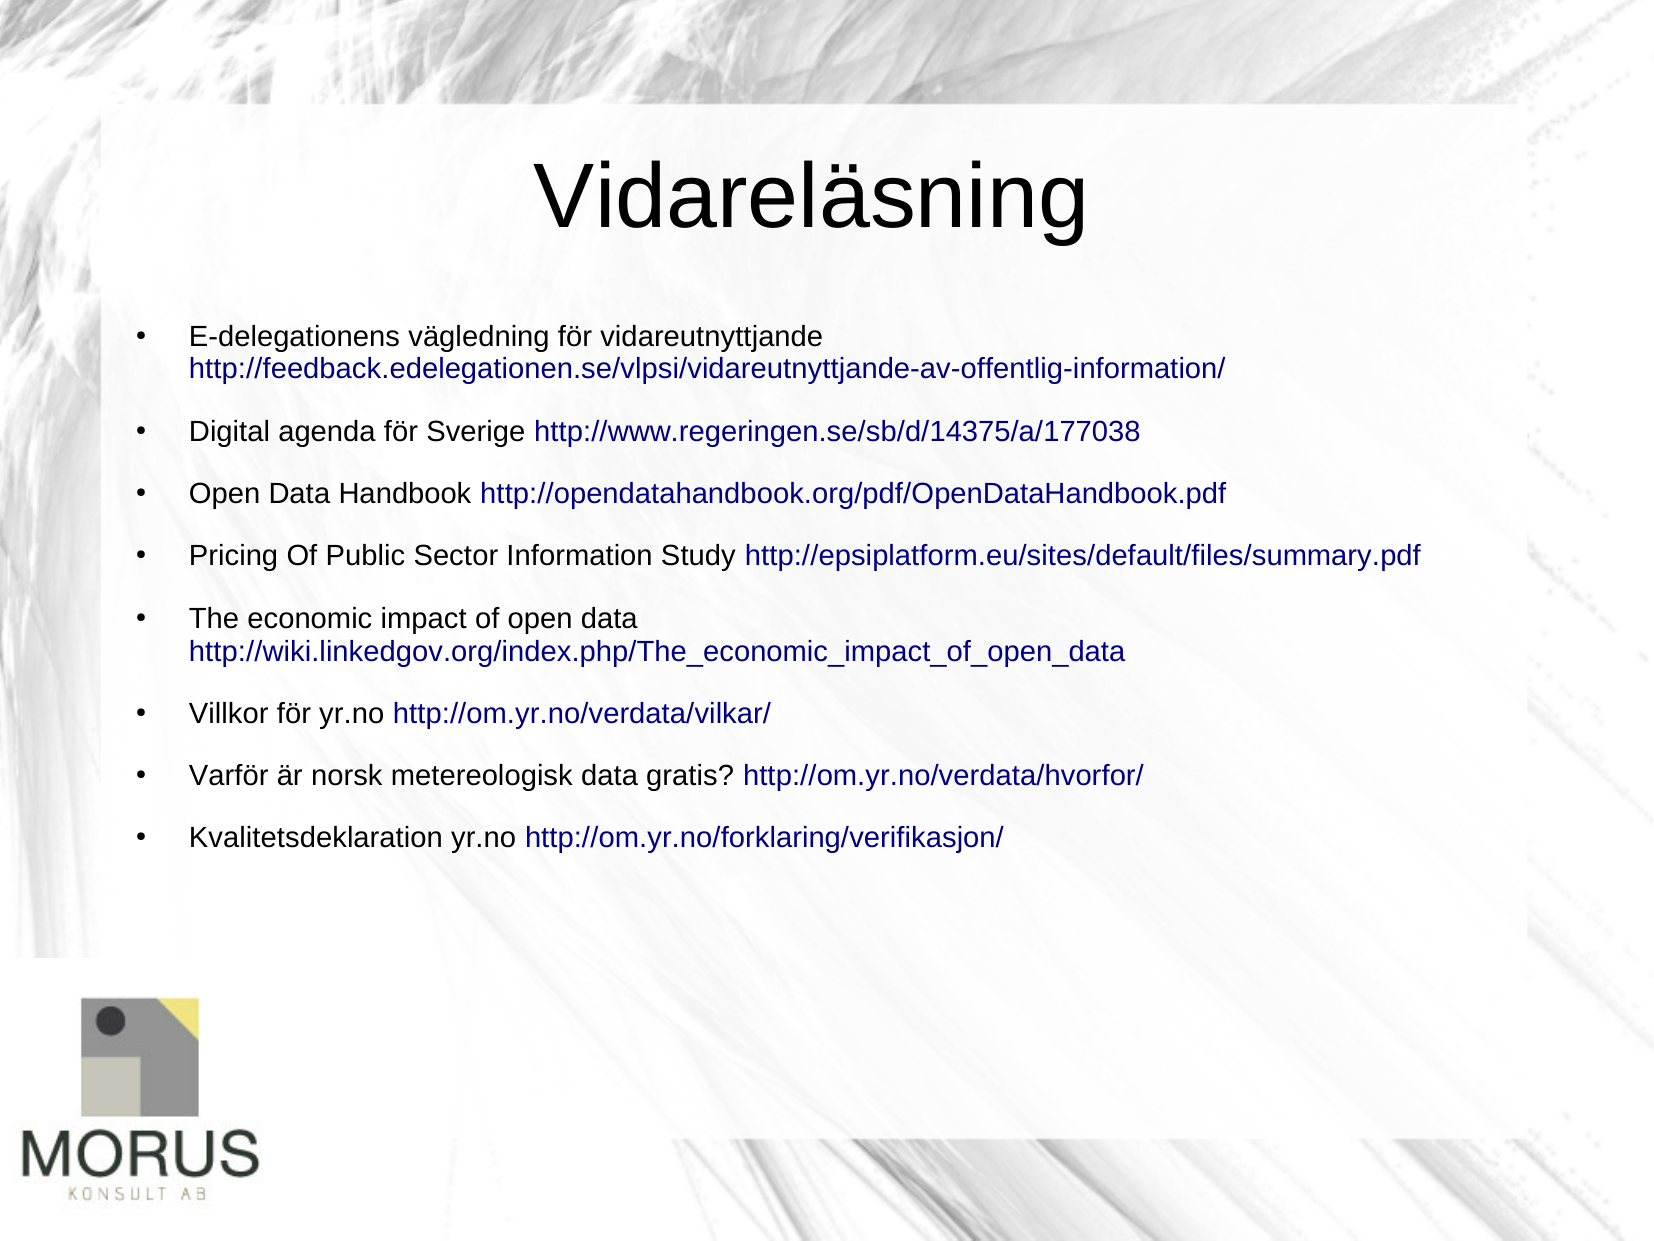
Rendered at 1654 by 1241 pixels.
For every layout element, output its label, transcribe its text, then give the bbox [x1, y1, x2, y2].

list E-delegationens vägledning för vidareutnyttjande http://feedback.edelegationen.se/vlpsi/vidareutnyttjande-av-offentlig-information/ Digital agenda för Sverige http://www.regeringen.se/sb/d/14375/a/177038 Open Data Handbook http://opendatahandbook.org/pdf/OpenDataHandbook.pdf Pricing Of Public Sector Information Study http://epsiplatform.eu/sites/default/files/summary.pdf The economic impact of open data http://wiki.linkedgov.org/index.php/The_economic_impact_of_open_data Villkor för yr.no http://om.yr.no/verdata/vilkar/ Varför är norsk metereologisk data gratis? http://om.yr.no/verdata/hvorfor/ Kvalitetsdeklaration yr.no http://om.yr.no/forklaring/verifikasjon/ [118, 319, 1571, 1040]
picture [0, 0, 1654, 1241]
title Vidareläsning [118, 112, 1506, 281]
